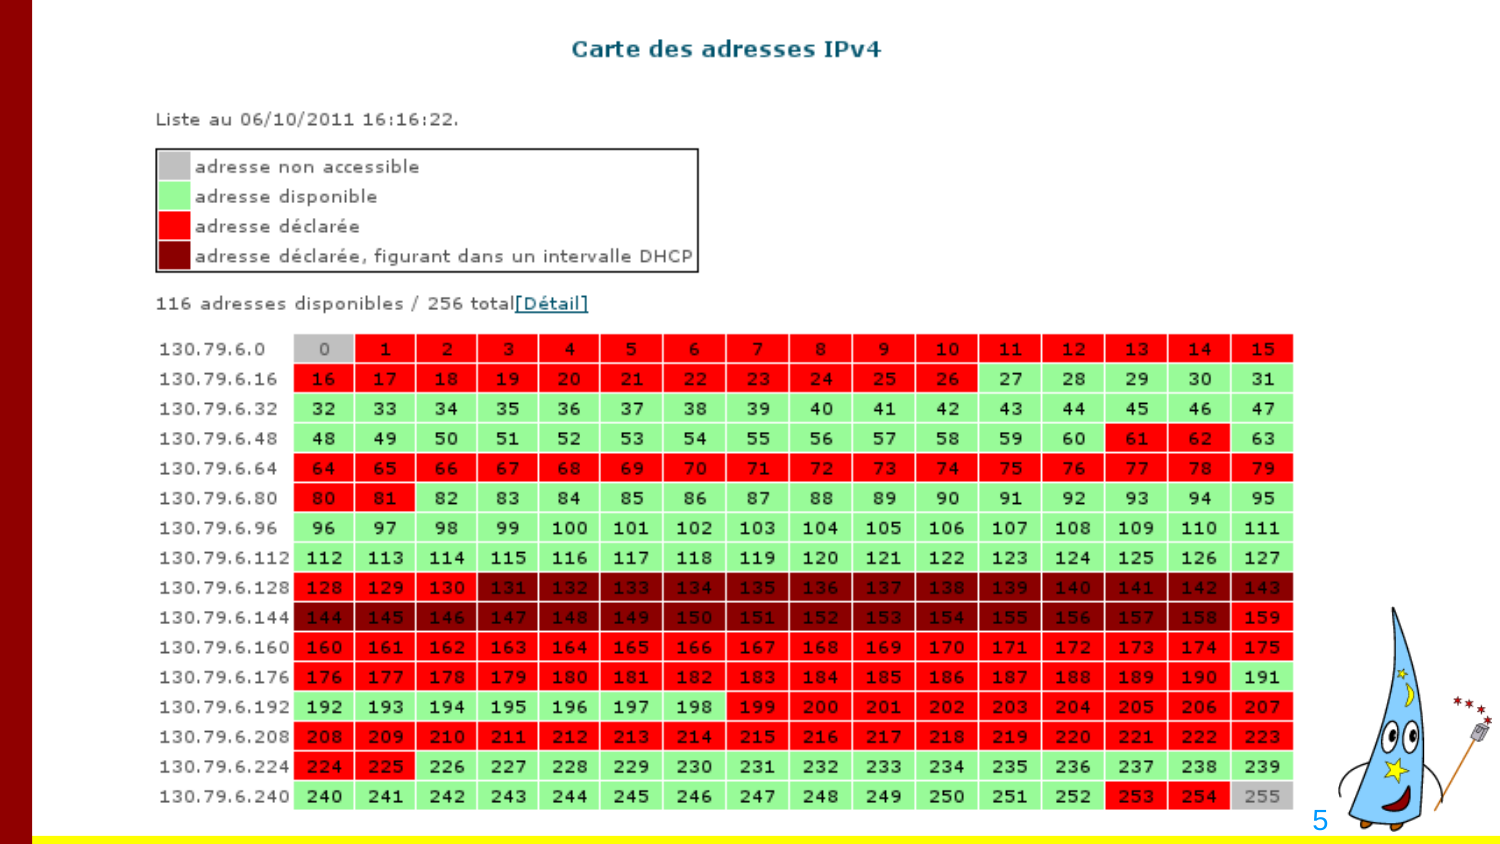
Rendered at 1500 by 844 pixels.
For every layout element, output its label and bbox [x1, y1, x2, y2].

picture [140, 3, 1311, 831]
picture [1338, 606, 1492, 832]
